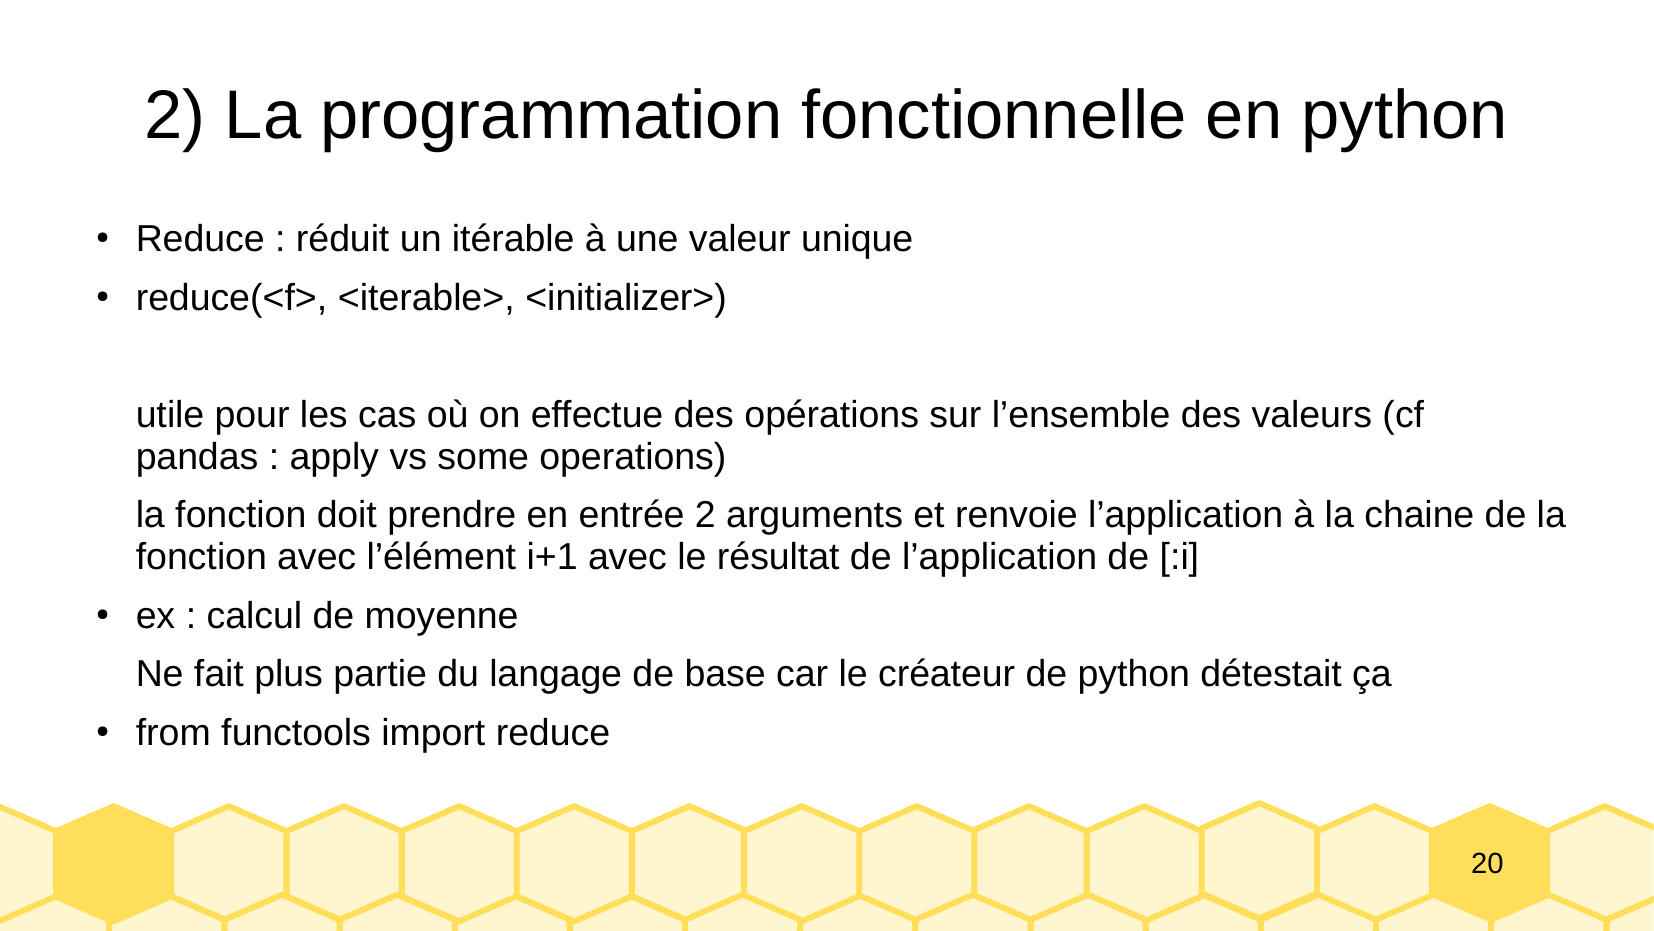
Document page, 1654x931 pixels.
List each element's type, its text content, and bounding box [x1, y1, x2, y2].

title 2) La programmation fonctionnelle en python [82, 37, 1571, 193]
list Reduce : réduit un itérable à une valeur unique reduce(<f>, <iterable>, <initializer>) utile pour les cas où on effectue des opérations sur l’ensemble des valeurs (cf pandas : apply vs some operations) la fonction doit prendre en entrée 2 arguments et renvoie l’application à la chaine de la fonction avec l’élément i+1 avec le résultat de l’application de [:i] ex : calcul de moyenne Ne fait plus partie du langage de base car le créateur de python détestait ça from functools import reduce [82, 217, 1571, 758]
